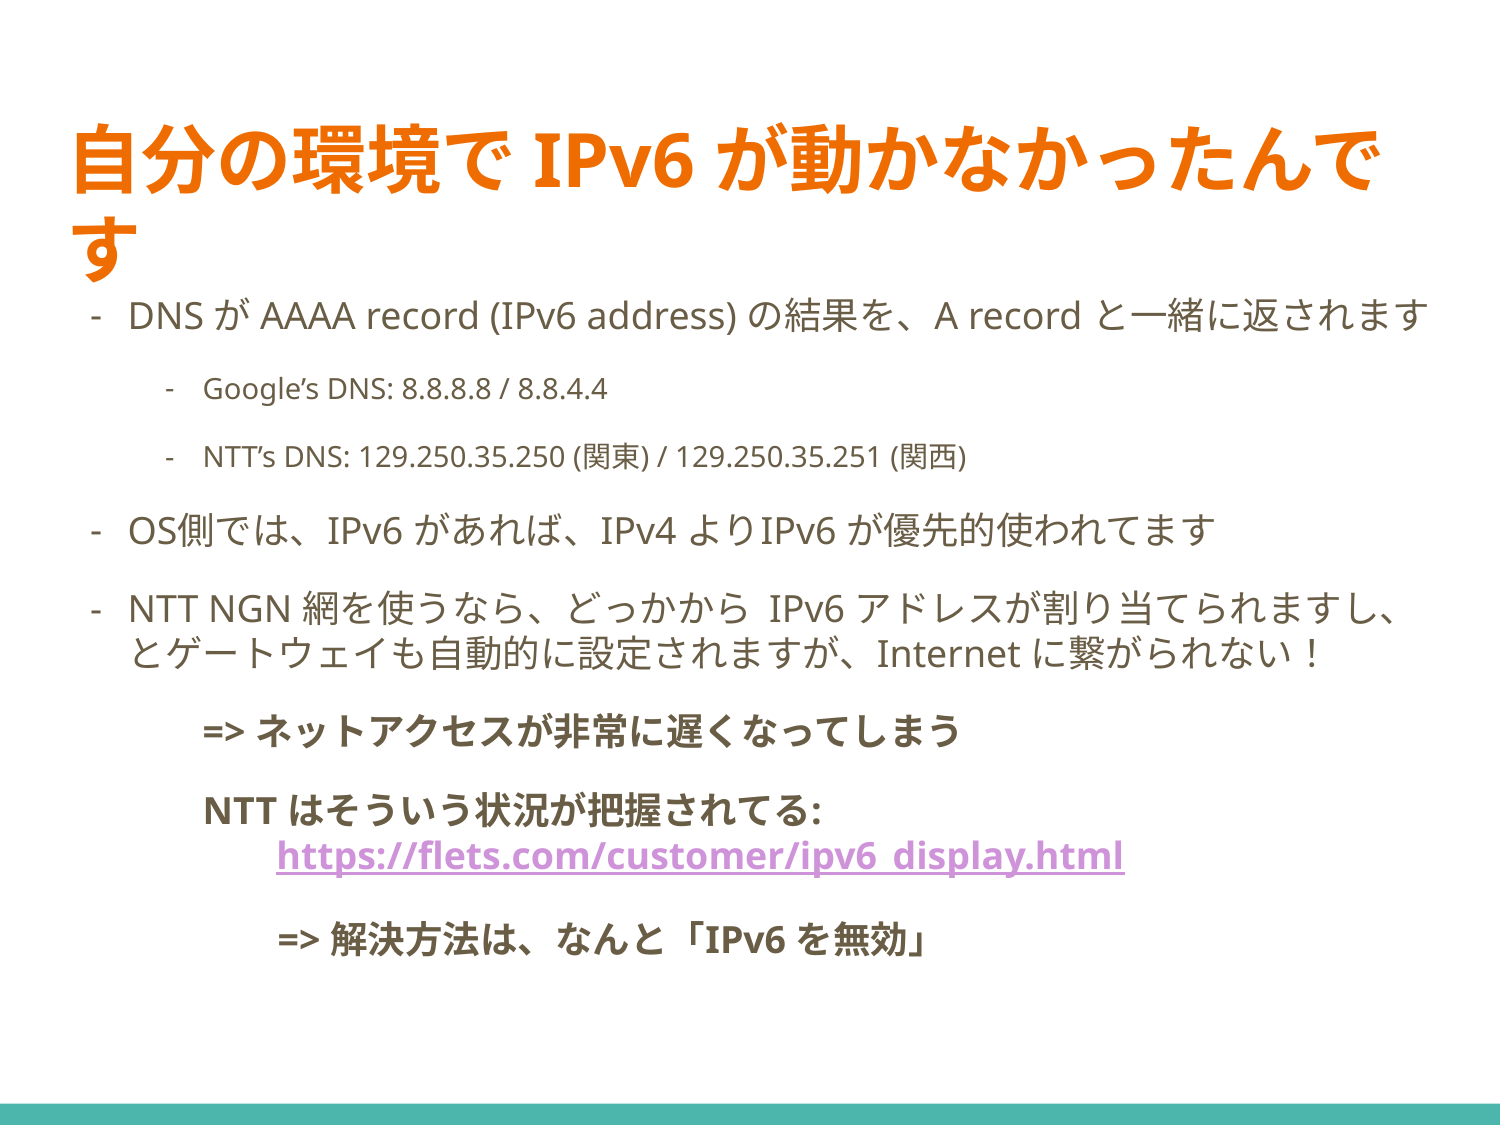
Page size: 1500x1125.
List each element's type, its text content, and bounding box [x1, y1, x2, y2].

title 自分の環境で IPv6 が動かなかったんです [51, 97, 1449, 252]
list DNS が AAAA record (IPv6 address) の結果を、A record と一緒に返されます Google’s DNS: 8.8.8.8 / 8.8.4.4 NTT’s DNS: 129.250.35.250 (関東) / 129.250.35.251 (関西) OS側では、IPv6 があれば、IPv4 よりIPv6 が優先的使われてます NTT NGN 網を使うなら、どっかから IPv6 アドレスが割り当てられますし、とゲートウェイも自動的に設定されますが、Internet に繋がられない！ => ネットアクセスが非常に遅くなってしまう NTT はそういう状況が把握されてる: https://flets.com/customer/ipv6_display.html => 解決方法は、なんと「IPv6 を無効」 [37, 276, 1449, 1077]
